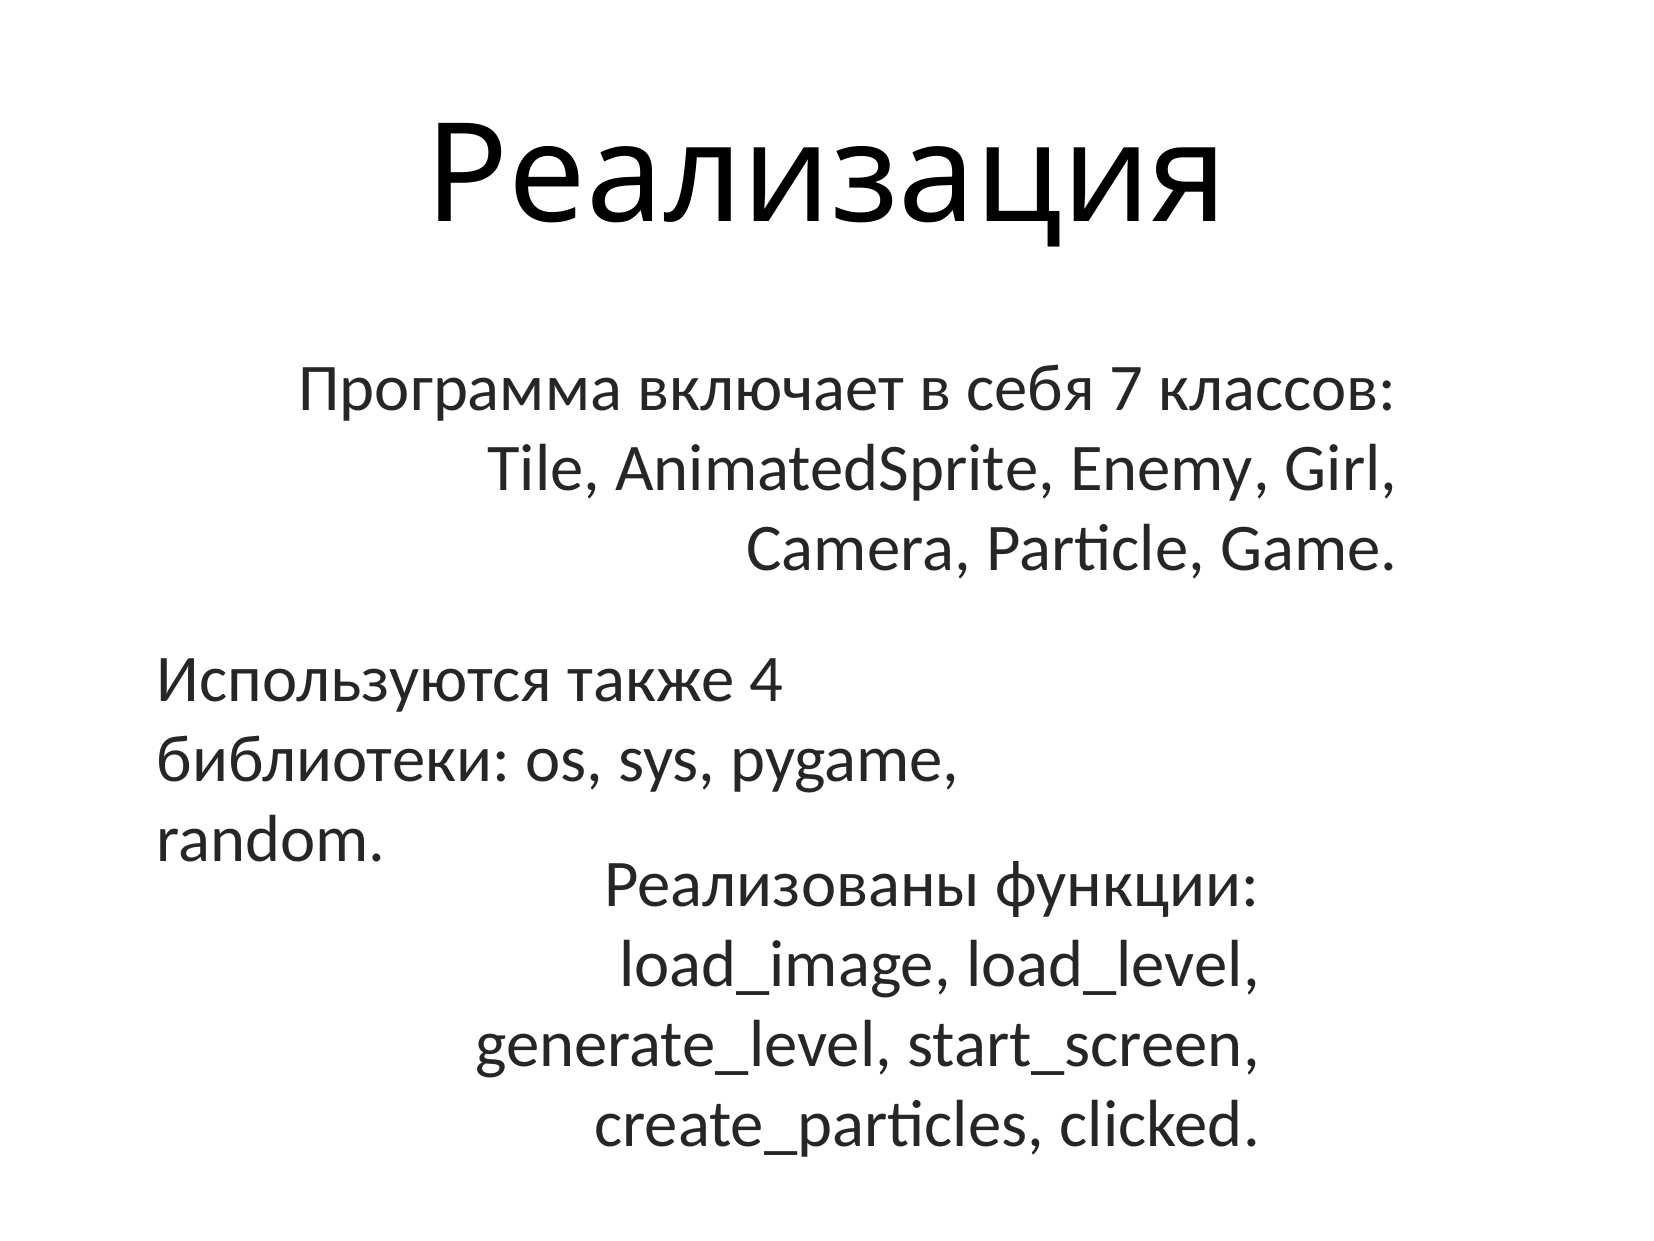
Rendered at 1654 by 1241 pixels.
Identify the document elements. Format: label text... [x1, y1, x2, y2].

text_box Реализованы функции: load_image, load_level, generate_level, start_screen, create_particles, clicked. [460, 832, 1442, 1171]
text_box Реализация [0, 76, 1654, 259]
text_box Программа включает в себя 7 классов: Tile, AnimatedSpritе, Enemy, Girl, Camera, Particle, Game. [283, 336, 1442, 675]
text_box Используются также 4 библиотеки: os, sys, pygame, random. [141, 627, 1111, 886]
